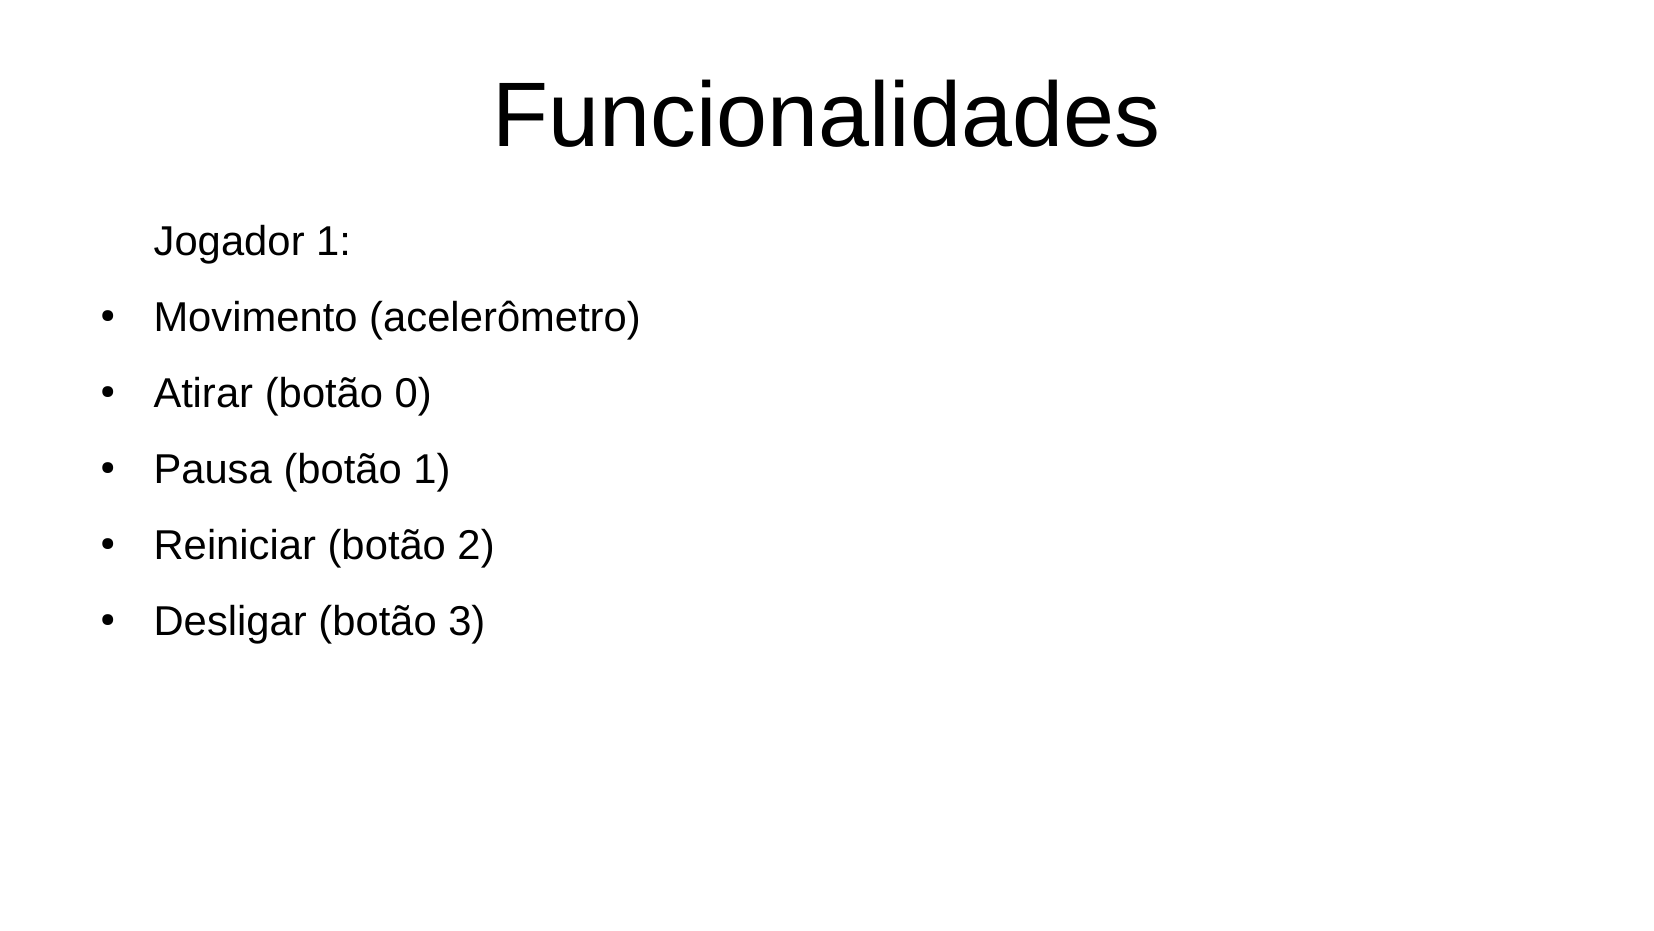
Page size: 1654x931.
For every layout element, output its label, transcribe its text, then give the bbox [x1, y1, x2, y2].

list Jogador 1: Movimento (acelerômetro) Atirar (botão 0) Pausa (botão 1) Reiniciar (botão 2) Desligar (botão 3) [82, 217, 1571, 758]
title Funcionalidades [82, 37, 1571, 193]
